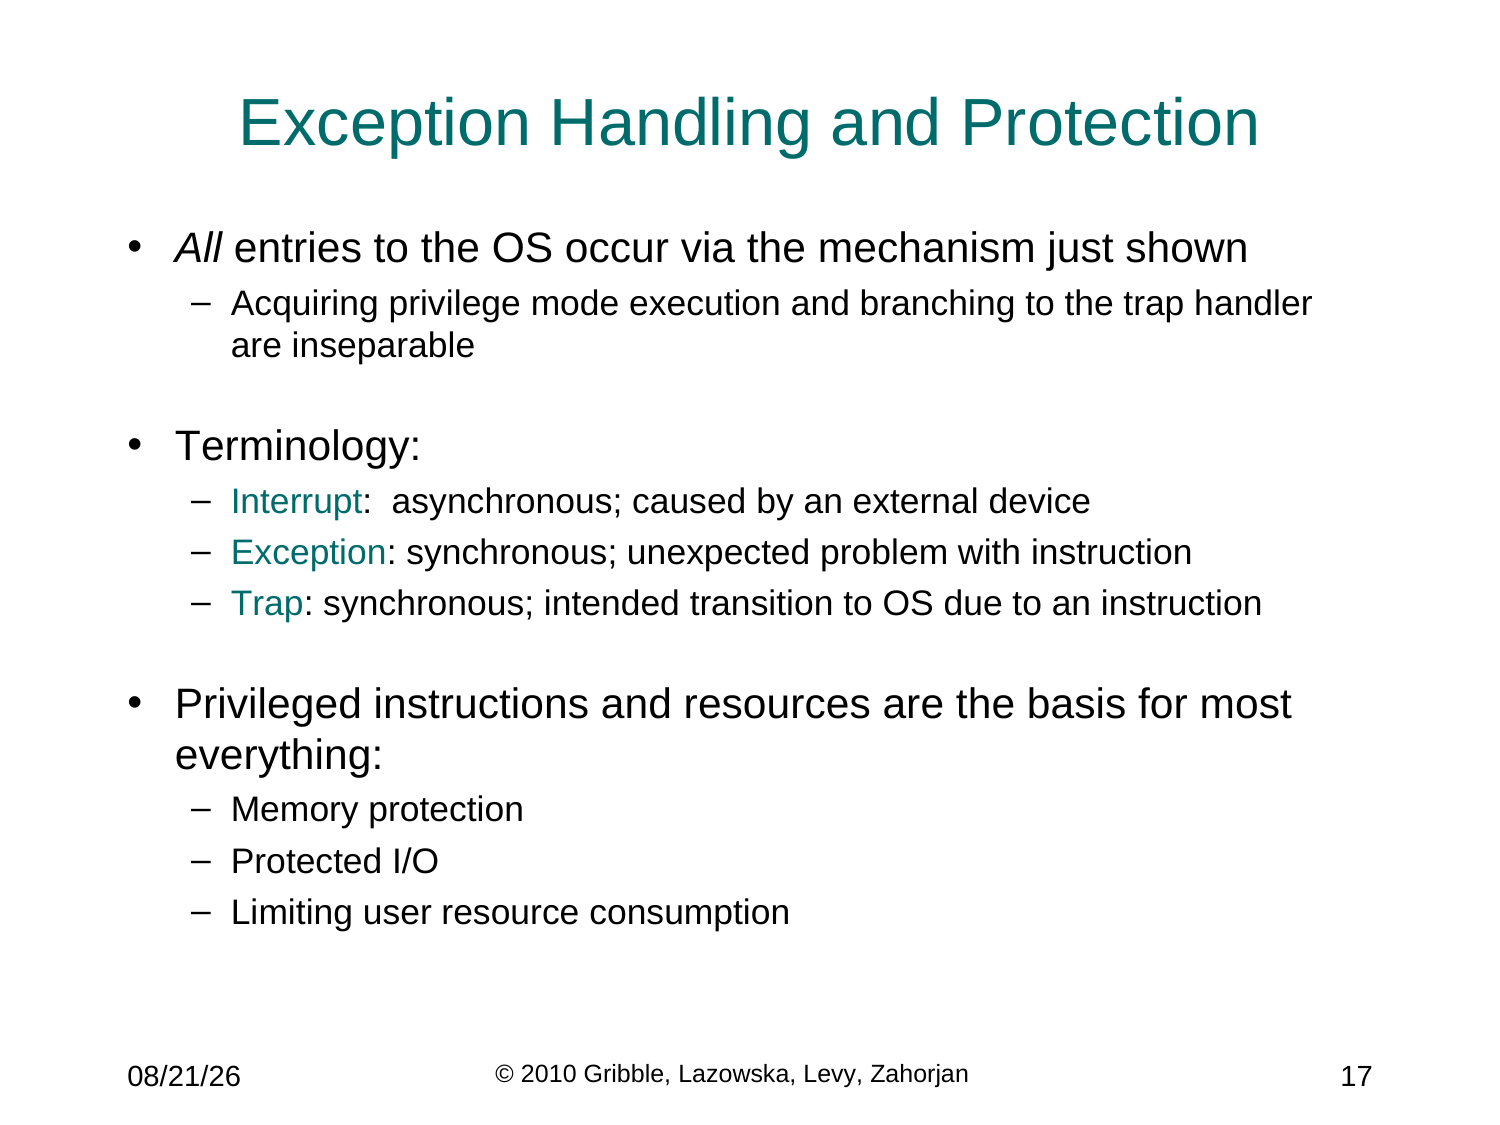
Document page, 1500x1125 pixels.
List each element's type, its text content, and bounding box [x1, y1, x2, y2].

list All entries to the OS occur via the mechanism just shown Acquiring privilege mode execution and branching to the trap handler are inseparable Terminology: Interrupt: asynchronous; caused by an external device Exception: synchronous; unexpected problem with instruction Trap: synchronous; intended transition to OS due to an instruction Privileged instructions and resources are the basis for most everything: Memory protection Protected I/O Limiting user resource consumption [112, 212, 1388, 955]
title Exception Handling and Protection [112, 62, 1388, 176]
